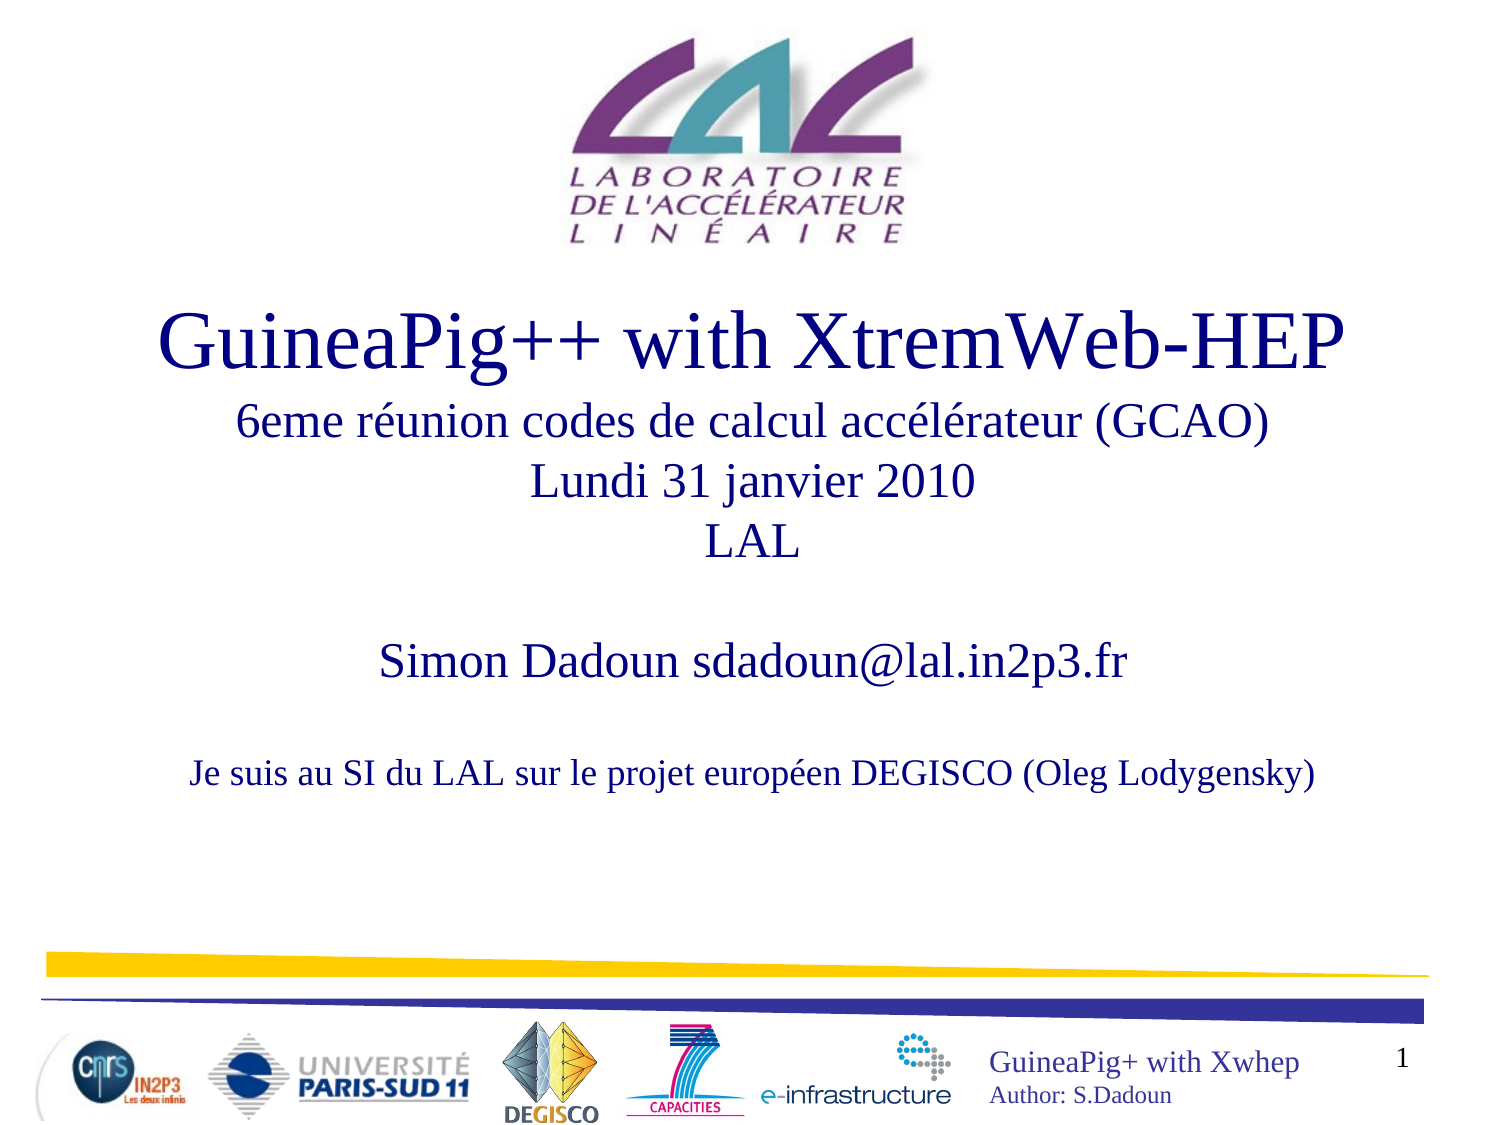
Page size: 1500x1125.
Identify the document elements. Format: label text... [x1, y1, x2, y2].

picture [561, 29, 939, 250]
picture [25, 1033, 475, 1121]
text_box GuineaPig++ with XtremWeb-HEP [59, 277, 1447, 380]
picture [761, 1033, 951, 1104]
picture [902, 1038, 925, 1049]
text_box 6eme réunion codes de calcul accélérateur (GCAO) Lundi 31 janvier 2010 LAL Simon Dadoun sdadoun@lal.in2p3.fr Je suis au SI du LAL sur le projet européen DEGISCO (Oleg Lodygensky) [59, 380, 1447, 975]
picture [490, 1018, 609, 1123]
picture [620, 1017, 750, 1124]
